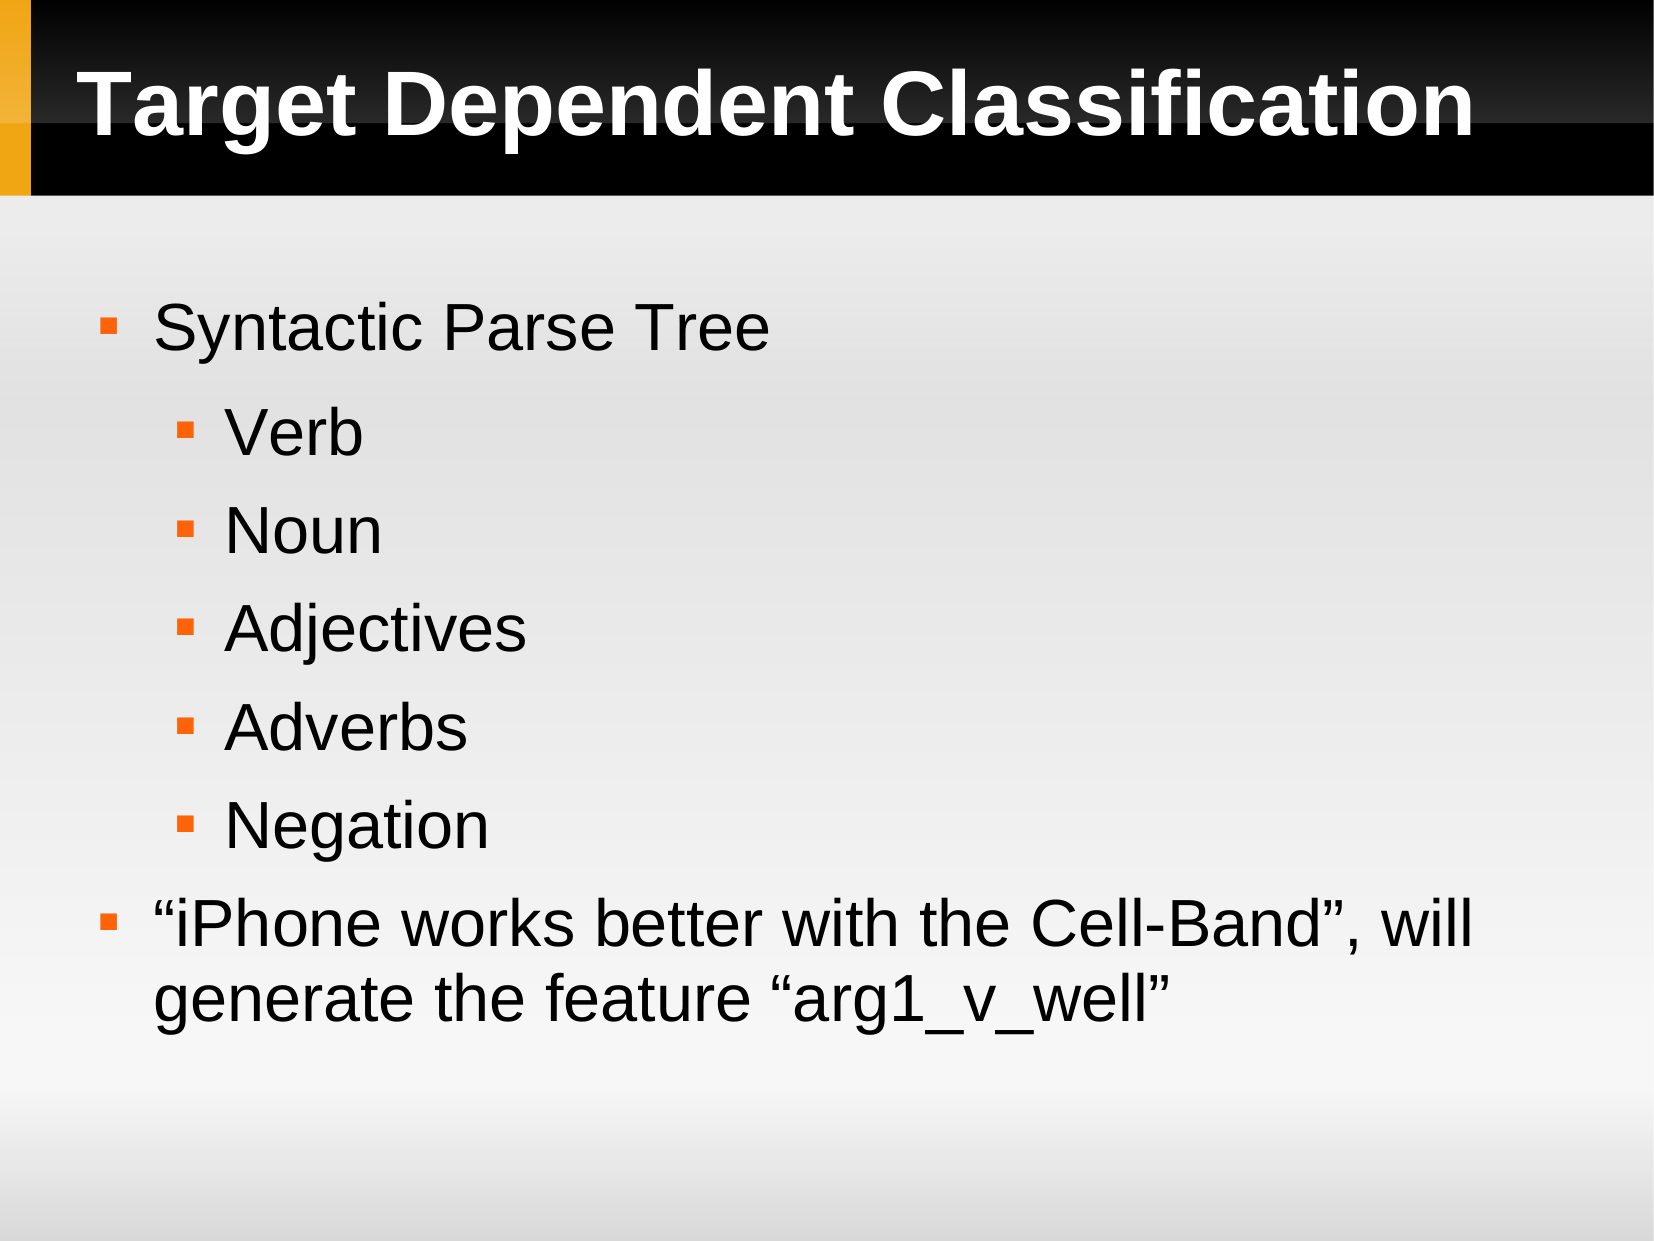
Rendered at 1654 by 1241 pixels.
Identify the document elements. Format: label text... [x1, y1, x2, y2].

picture [0, 0, 1654, 1241]
title Target Dependent Classification [76, 0, 1565, 208]
list Syntactic Parse Tree Verb Noun Adjectives Adverbs Negation “iPhone works better with the Cell-Band”, will generate the feature “arg1_v_well” [82, 290, 1571, 1109]
